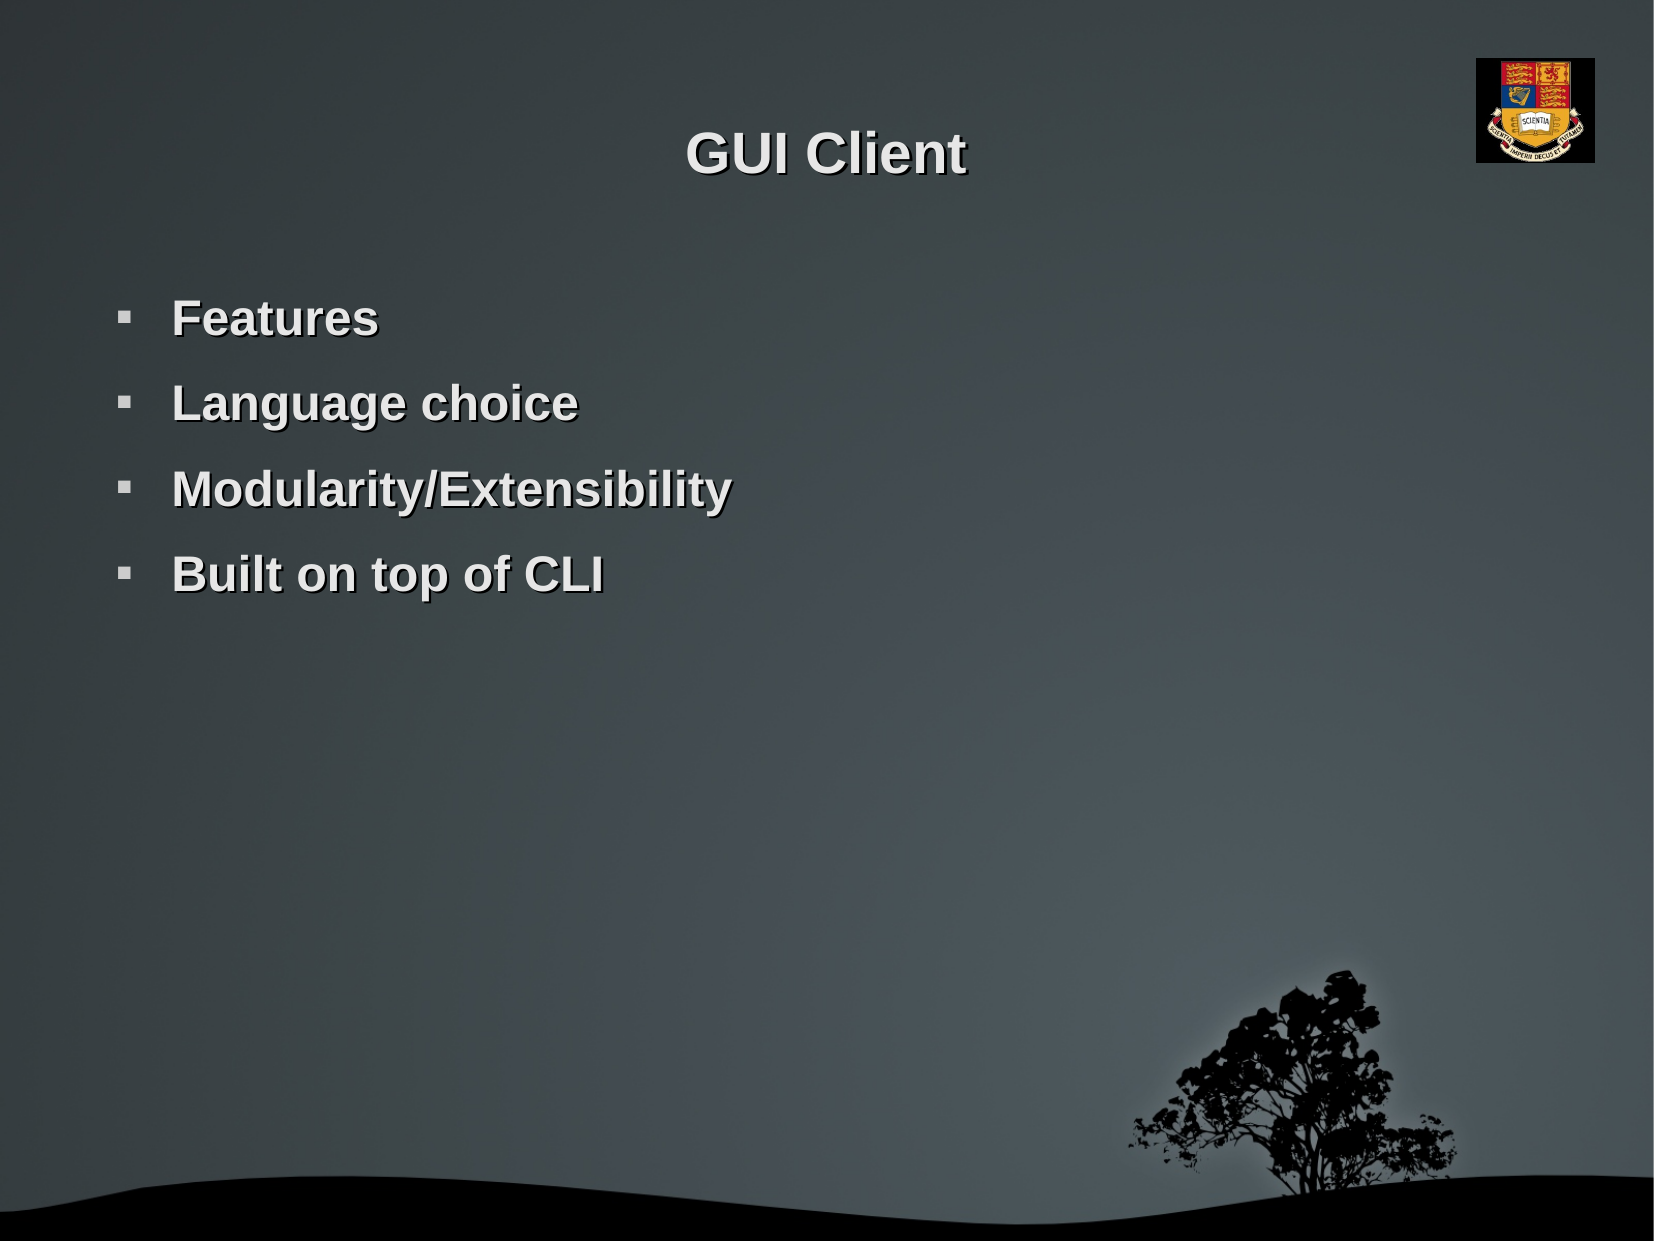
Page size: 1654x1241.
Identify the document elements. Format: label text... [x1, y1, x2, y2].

list Features Language choice Modularity/Extensibility Built on top of CLI [82, 290, 768, 1109]
picture [0, 0, 1654, 1241]
title GUI Client [82, 49, 1571, 257]
